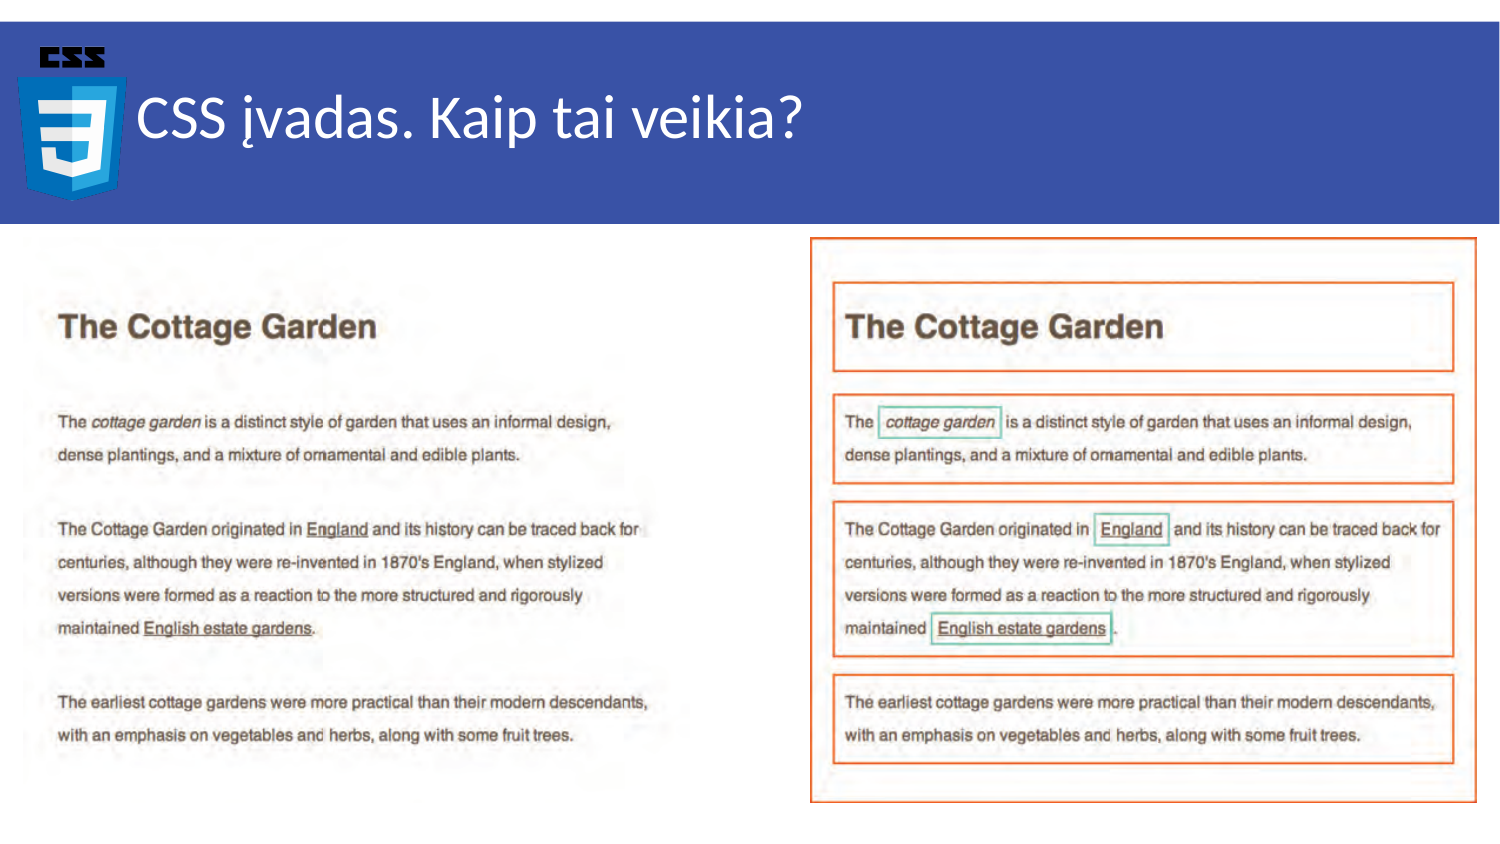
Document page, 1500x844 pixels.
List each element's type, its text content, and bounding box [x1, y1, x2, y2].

picture [810, 237, 1477, 803]
text_box CSS įvadas. Kaip tai veikia? [127, 73, 1500, 167]
picture [23, 237, 690, 803]
picture [17, 46, 127, 201]
